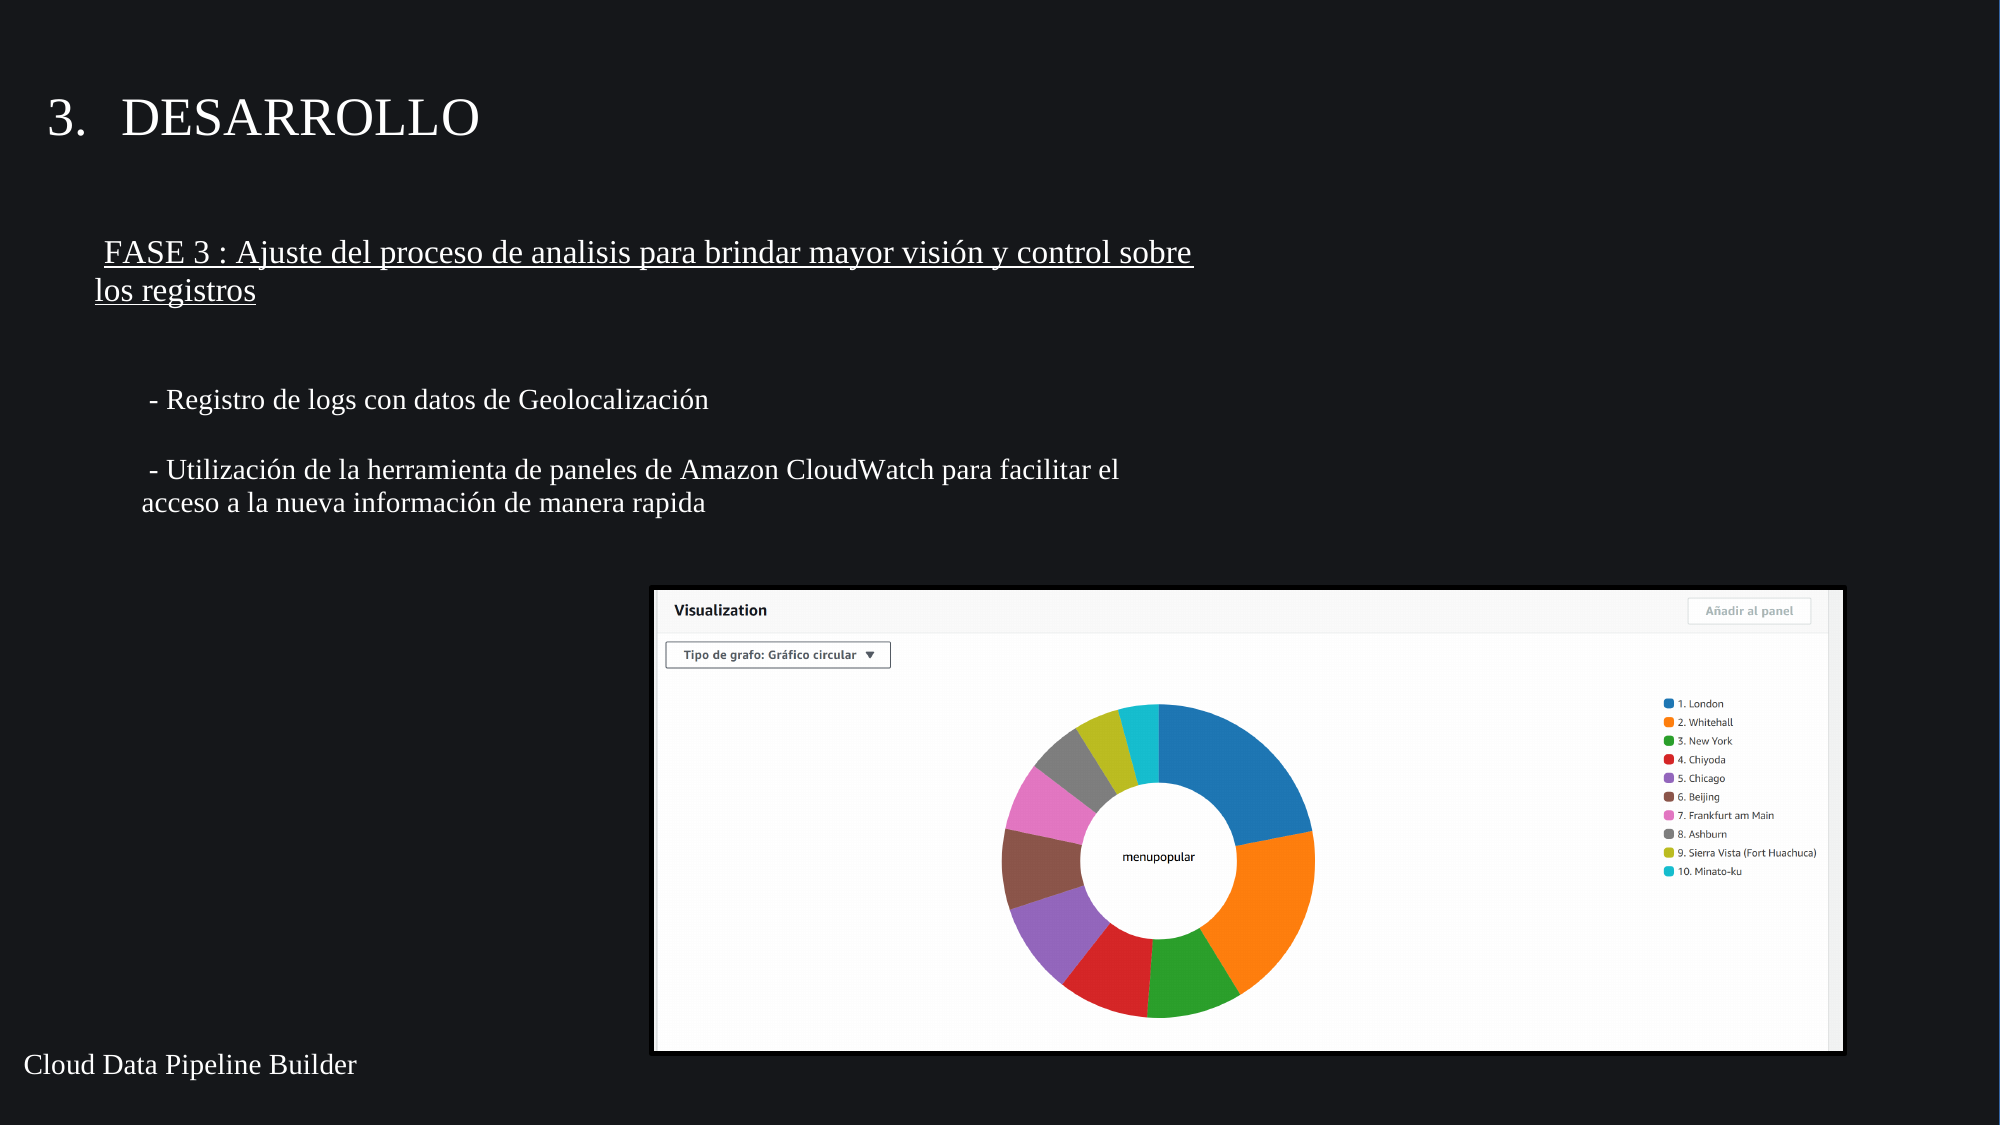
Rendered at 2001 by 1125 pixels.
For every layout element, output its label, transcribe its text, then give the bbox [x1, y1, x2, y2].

title [141, 559, 1182, 626]
title Cloud Data Pipeline Builder [23, 1018, 638, 1111]
title FASE 3 : Ajuste del proceso de analisis para brindar mayor visión y control sobre los registros [94, 230, 1217, 309]
title - Utilización de la herramienta de paneles de Amazon CloudWatch para facilitar el acceso a la nueva información de manera rapida [141, 452, 1182, 520]
text_box [0, 0, 2000, 1125]
picture [653, 590, 1843, 1052]
title - Registro de logs con datos de Geolocalización [141, 366, 1182, 434]
title 3. DESARROLLO [47, 71, 1548, 163]
